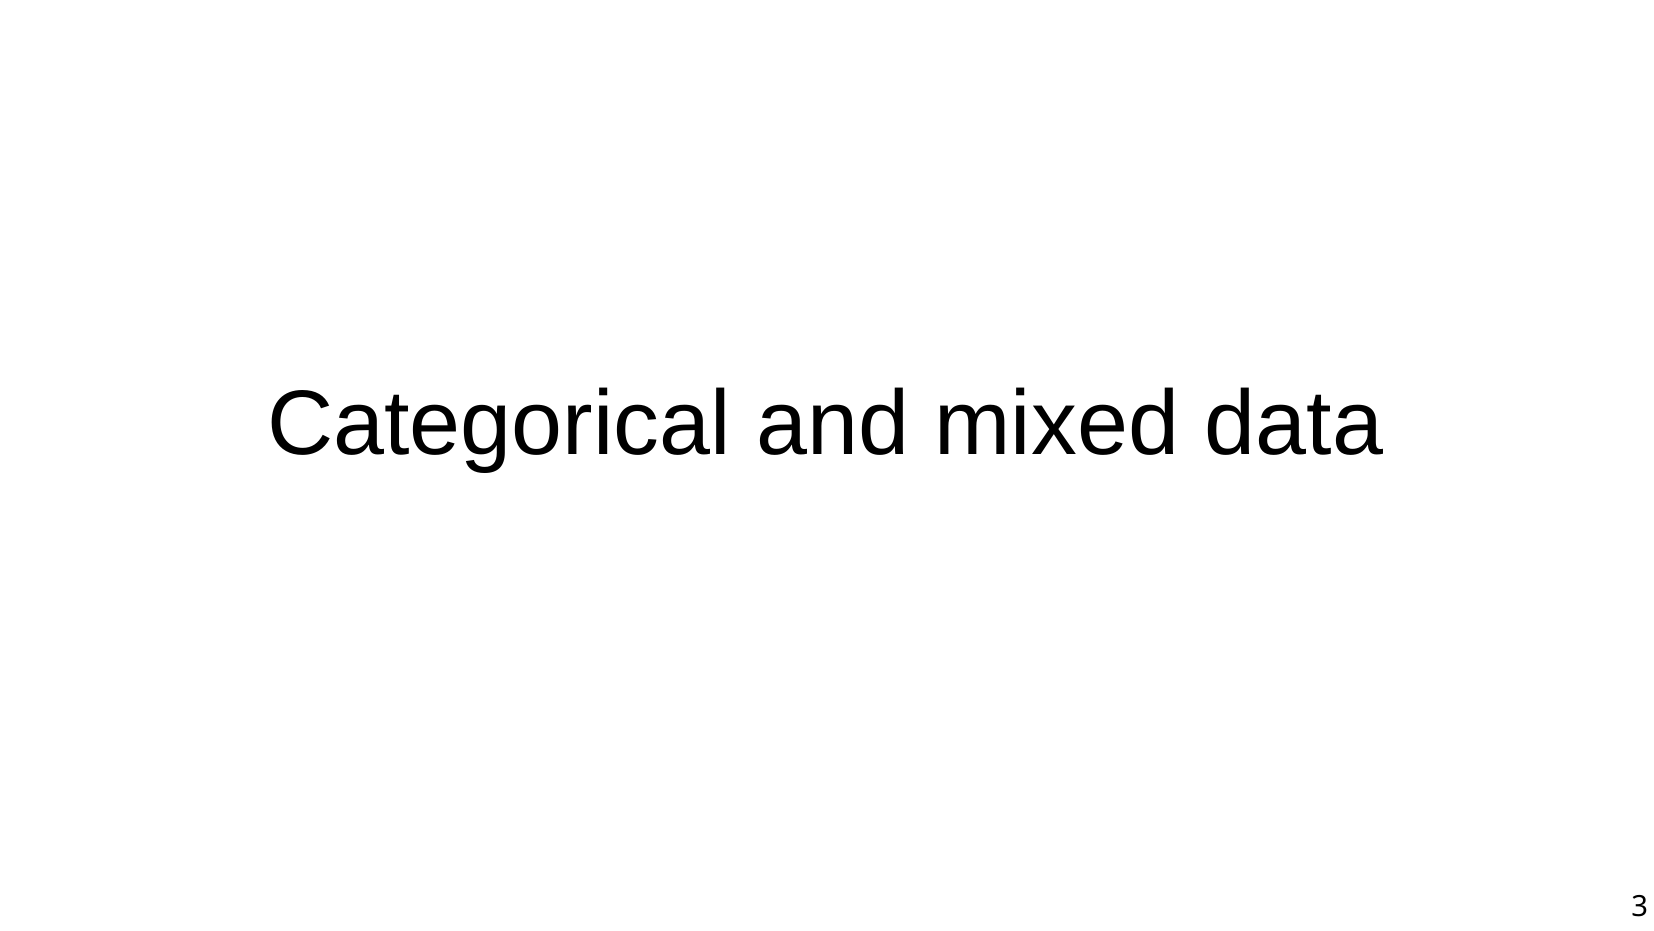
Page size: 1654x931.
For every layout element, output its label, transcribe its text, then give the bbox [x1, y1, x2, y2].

title Categorical and mixed data [81, 345, 1570, 501]
